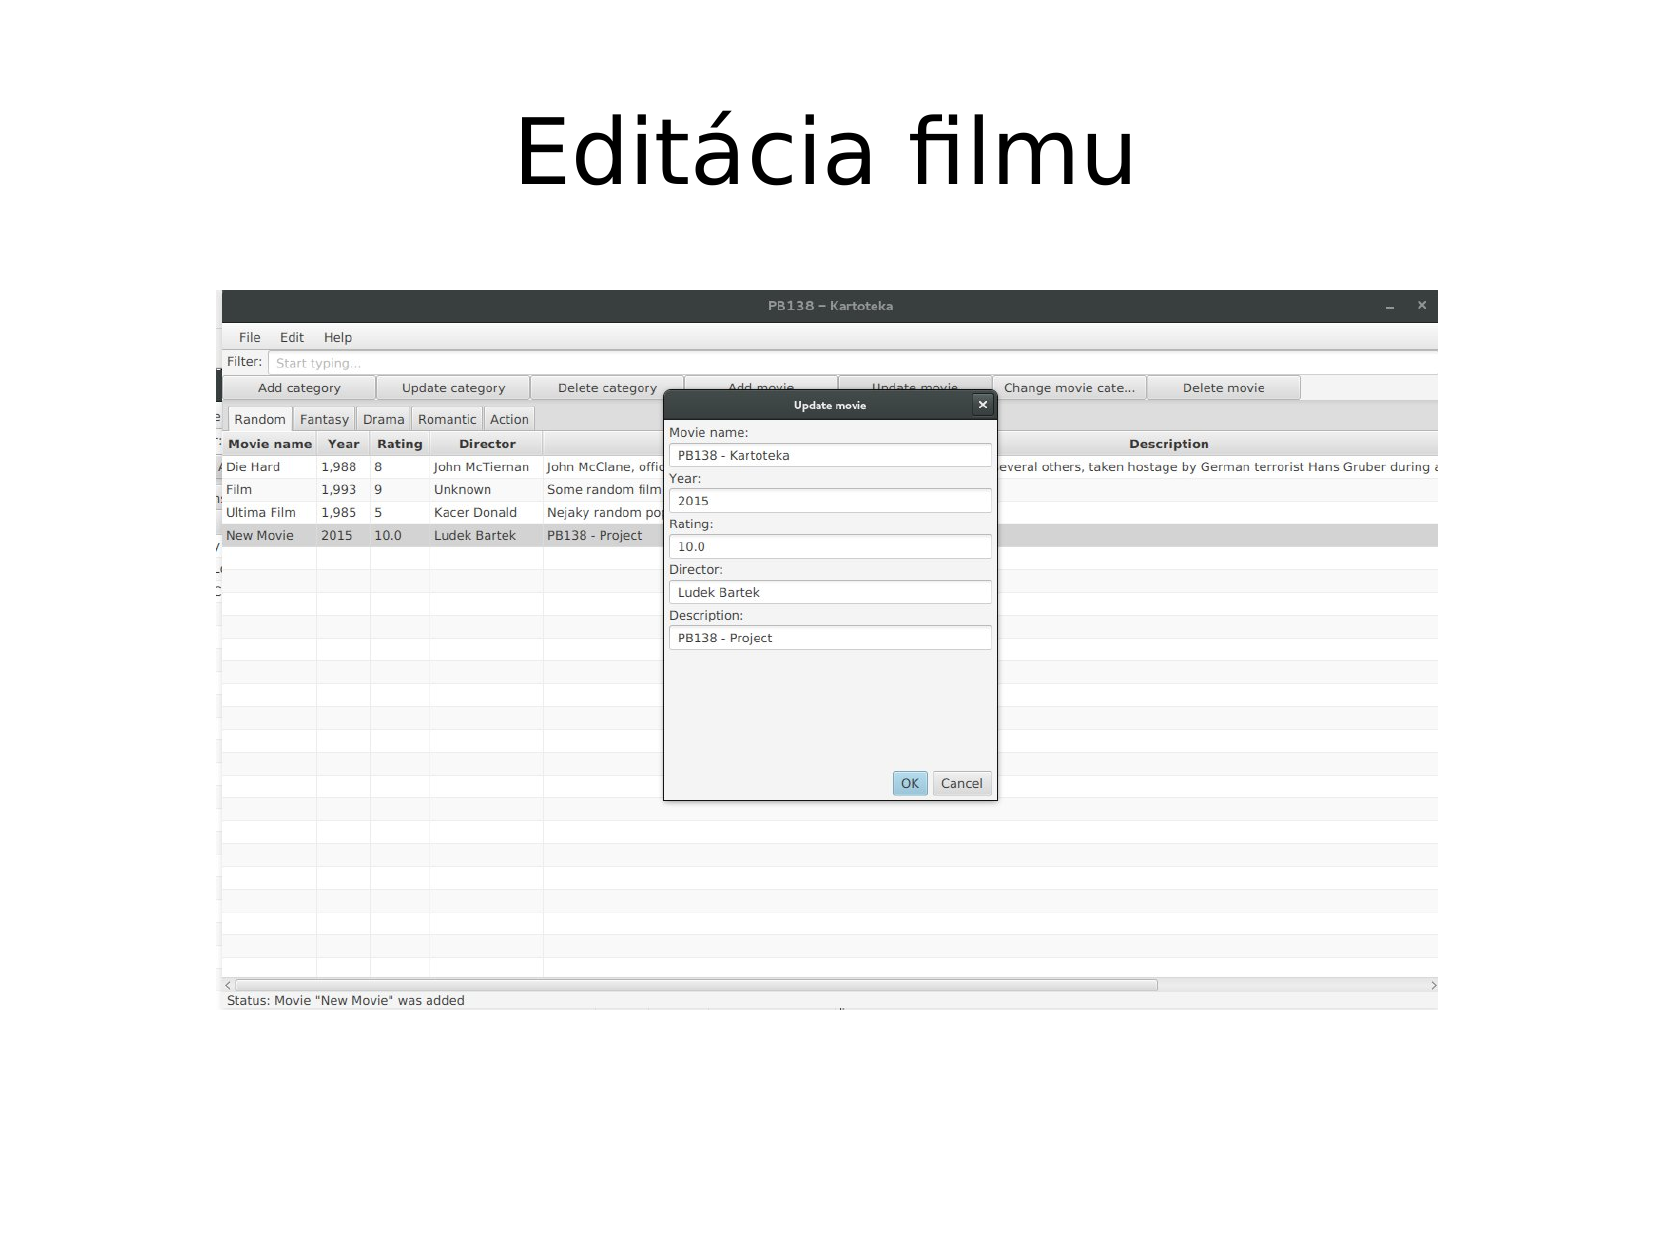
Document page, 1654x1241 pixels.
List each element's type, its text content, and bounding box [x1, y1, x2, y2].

title Editácia filmu [82, 49, 1571, 257]
picture [216, 290, 1438, 1010]
